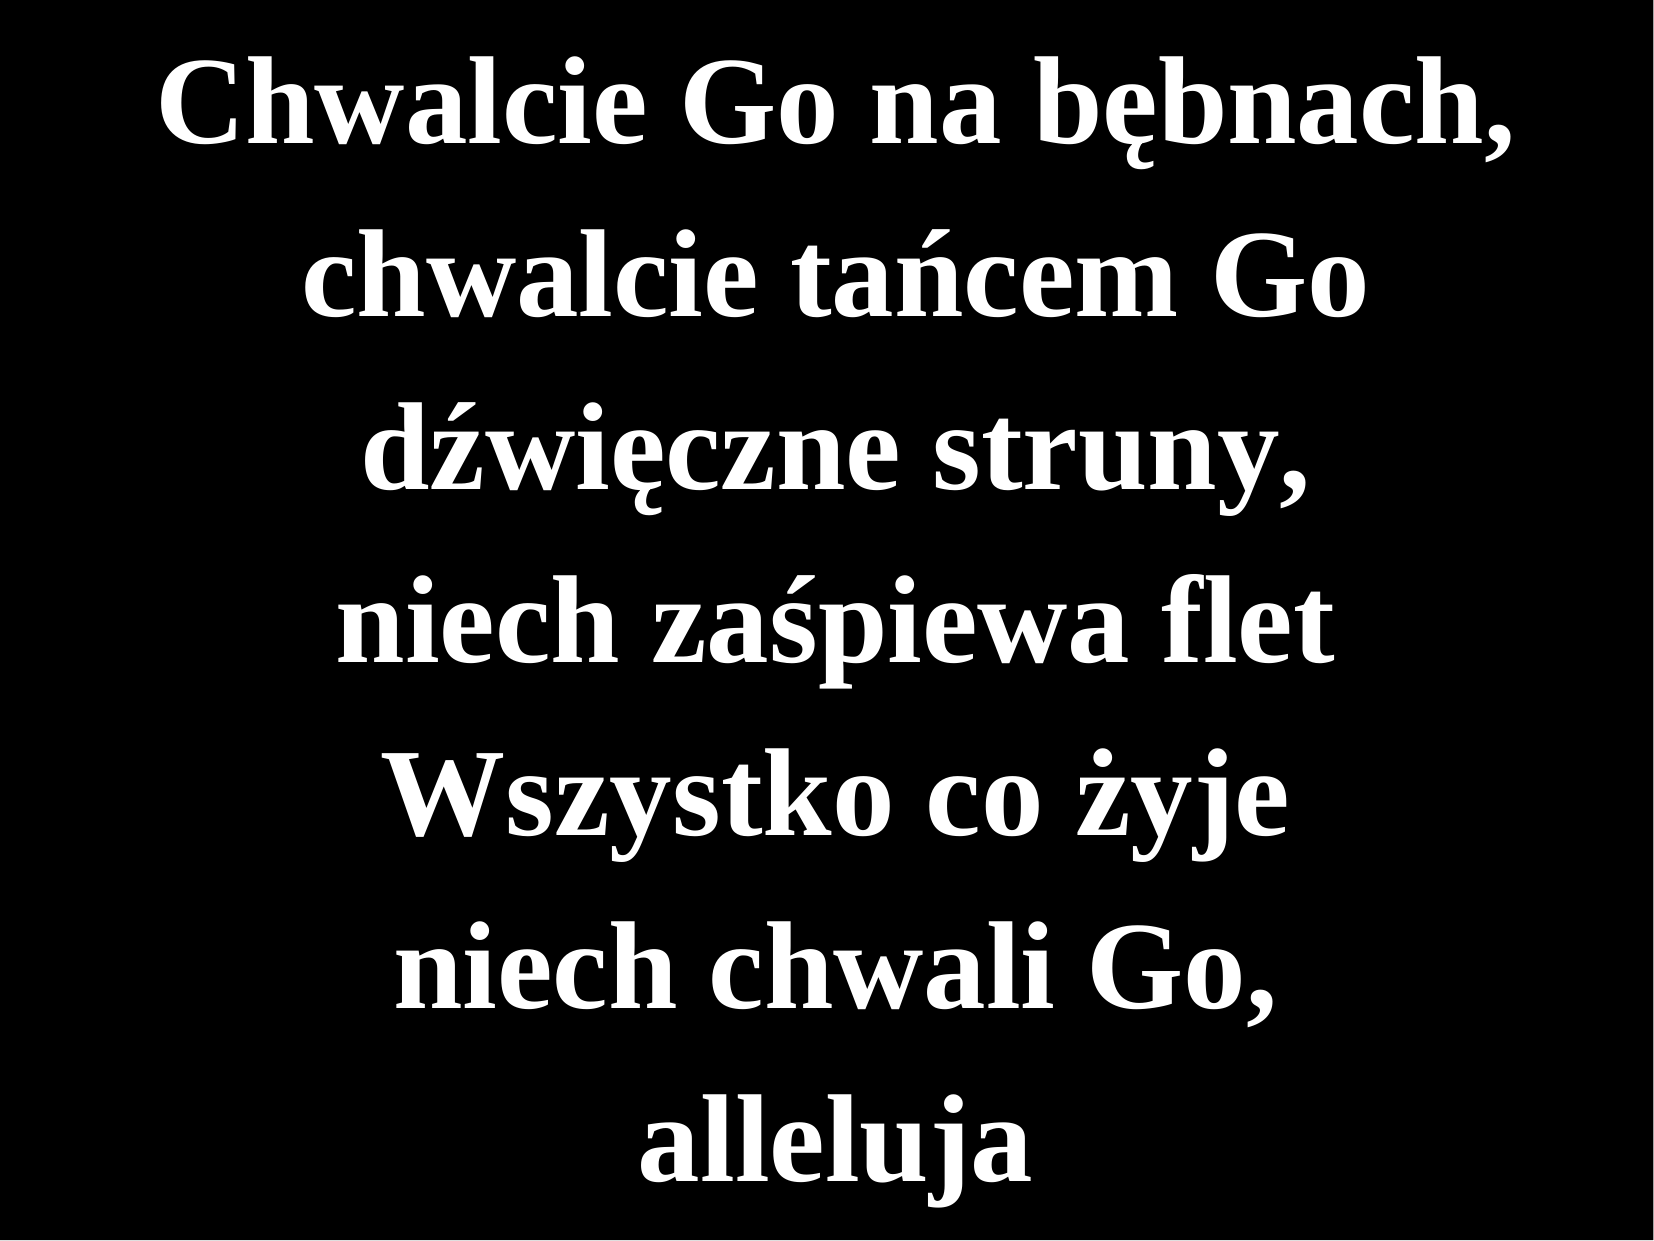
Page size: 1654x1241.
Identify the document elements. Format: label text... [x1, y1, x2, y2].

title Chwalcie Go na bębnach, ppp chwalcie tańcem Go ppp dźwięczne struny, ppp niech zaśpiewa flet ppp Wszystko co żyje ppp niech chwali Go, ppp alleluja [0, 0, 1654, 1241]
